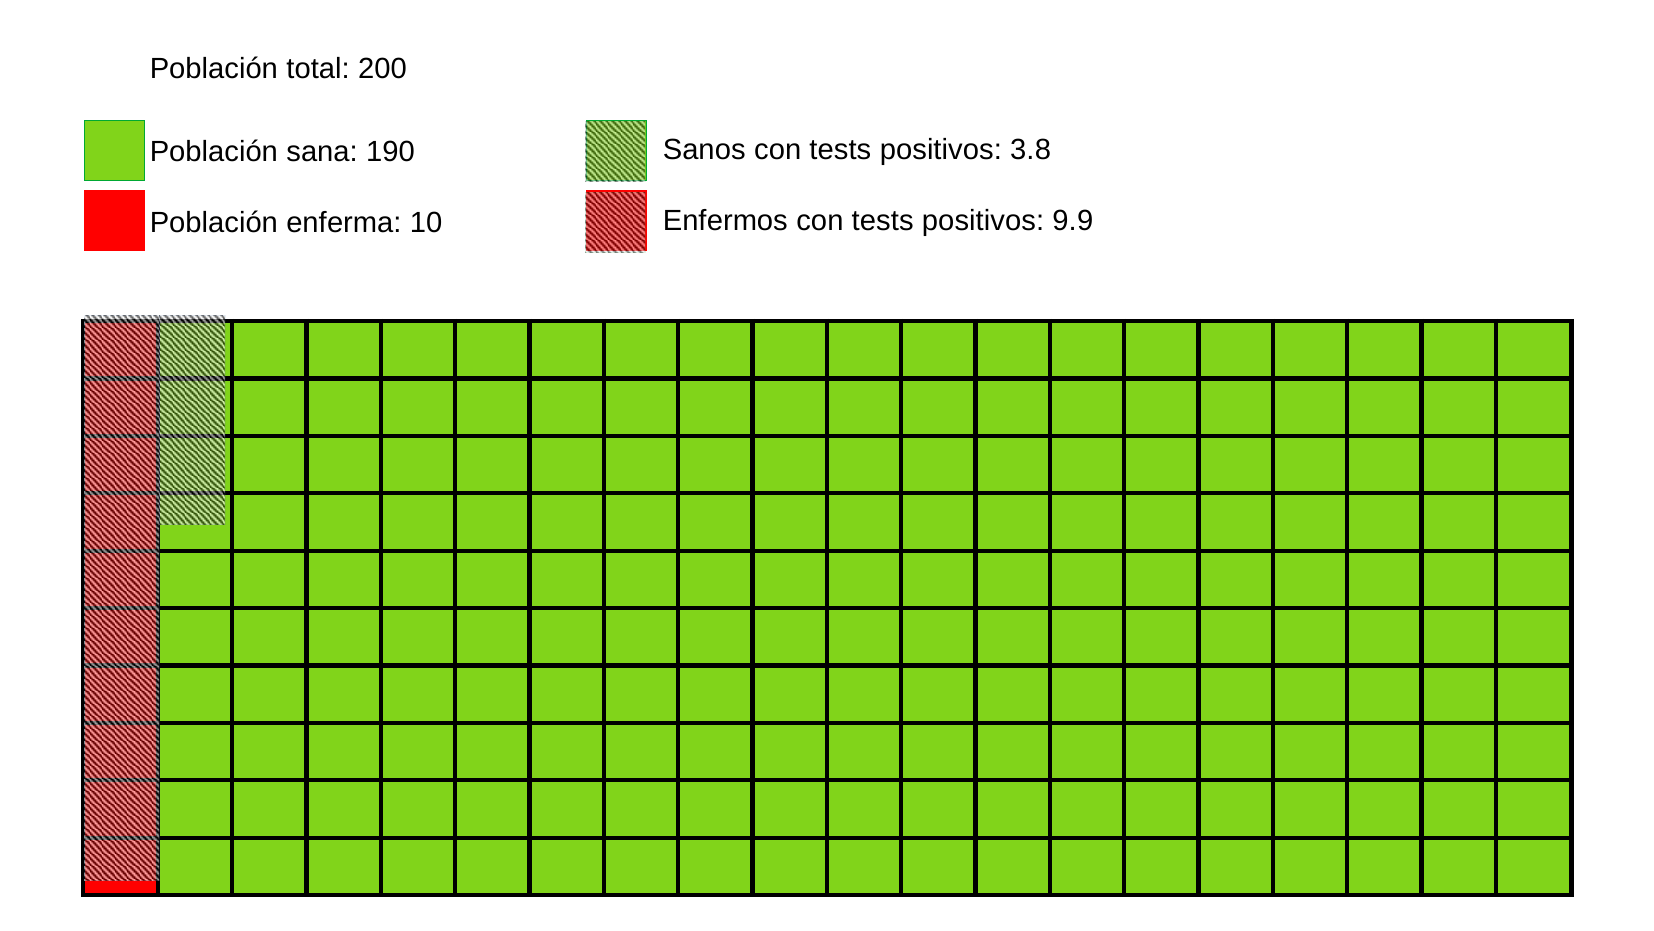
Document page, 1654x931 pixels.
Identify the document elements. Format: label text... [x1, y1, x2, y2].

table_header [309, 323, 379, 376]
table_cell [755, 610, 825, 663]
table_cell [1349, 782, 1419, 836]
table_cell [680, 782, 750, 836]
table_cell [1349, 668, 1419, 721]
table_cell [1201, 495, 1271, 549]
table_cell [309, 438, 379, 491]
table_cell [978, 495, 1048, 549]
table_cell [532, 725, 602, 778]
table_cell [1498, 782, 1569, 836]
table_cell [234, 782, 304, 836]
table_cell [457, 438, 527, 491]
table_header [755, 323, 825, 376]
table_cell [680, 438, 750, 491]
table_cell [1424, 553, 1494, 606]
table_cell [755, 782, 825, 836]
table_header [1201, 323, 1271, 376]
table_cell [234, 725, 304, 778]
table_cell [1275, 725, 1345, 778]
table_header [829, 323, 899, 376]
table_cell [1424, 610, 1494, 663]
table_cell [680, 610, 750, 663]
table_cell [1498, 610, 1569, 663]
table_cell [234, 381, 304, 434]
table_cell [829, 495, 899, 549]
table_cell [903, 610, 973, 663]
table_cell [532, 840, 602, 893]
table_cell [1052, 725, 1122, 778]
table_cell [1349, 495, 1419, 549]
table_cell [383, 610, 453, 663]
table_cell [1126, 438, 1196, 491]
table_cell [1201, 668, 1271, 721]
table_cell [1201, 438, 1271, 491]
table_cell [1349, 610, 1419, 663]
table_cell [755, 495, 825, 549]
table_cell [532, 495, 602, 549]
table_cell [829, 840, 899, 893]
table_cell [606, 381, 676, 434]
table_cell [606, 438, 676, 491]
table_cell [829, 438, 899, 491]
table_cell [978, 553, 1048, 606]
table_cell [903, 725, 973, 778]
table_cell [309, 725, 379, 778]
text_box Población sana: 190 [135, 127, 585, 176]
table_cell [226, 438, 230, 491]
table_cell [606, 725, 676, 778]
table_cell [680, 495, 750, 549]
table_cell [457, 495, 527, 549]
table_cell [606, 782, 676, 836]
table_header [234, 323, 304, 376]
table_header [1498, 323, 1569, 376]
table_header [457, 323, 527, 376]
table_cell [383, 495, 453, 549]
table_cell [1052, 438, 1122, 491]
table_cell [1424, 782, 1494, 836]
table_header [383, 323, 453, 376]
table_cell [383, 840, 453, 893]
table_cell [1126, 725, 1196, 778]
table_cell [1498, 381, 1569, 434]
table_cell [1201, 782, 1271, 836]
table_cell [532, 668, 602, 721]
table_header [1052, 323, 1122, 376]
table_cell [532, 381, 602, 434]
table_cell [160, 553, 230, 606]
table_header [226, 323, 230, 376]
table_cell [829, 610, 899, 663]
table_cell [680, 668, 750, 721]
table_cell [978, 782, 1048, 836]
table_cell [829, 553, 899, 606]
table_cell [1498, 438, 1569, 491]
table_cell [160, 782, 230, 836]
table_cell [1498, 495, 1569, 549]
table_cell [903, 438, 973, 491]
table_cell [1424, 725, 1494, 778]
table_cell [606, 495, 676, 549]
table_cell [234, 840, 304, 893]
text_box [585, 120, 647, 182]
table_cell [160, 840, 230, 893]
table_cell [1275, 782, 1345, 836]
table_cell [1126, 381, 1196, 434]
table_cell [532, 610, 602, 663]
table_cell [606, 610, 676, 663]
table_header [1424, 323, 1494, 376]
table_cell [1275, 610, 1345, 663]
table_cell [1201, 840, 1271, 893]
table_cell [457, 553, 527, 606]
table_cell [1498, 553, 1569, 606]
table_cell [457, 610, 527, 663]
table_cell [1126, 782, 1196, 836]
table_cell [680, 725, 750, 778]
table_cell [1424, 668, 1494, 721]
table_cell [755, 553, 825, 606]
table_cell [1201, 725, 1271, 778]
table_cell [309, 495, 379, 549]
table_cell [1201, 610, 1271, 663]
table_cell [1126, 668, 1196, 721]
table_cell [1349, 553, 1419, 606]
table_cell [383, 381, 453, 434]
table_cell [1052, 553, 1122, 606]
table_cell [1126, 553, 1196, 606]
table_cell [309, 840, 379, 893]
table_cell [1275, 381, 1345, 434]
table_cell [234, 668, 304, 721]
table_cell [383, 668, 453, 721]
table_cell [85, 881, 156, 893]
table_header [978, 323, 1048, 376]
table_header [606, 323, 676, 376]
table_cell [829, 381, 899, 434]
table_cell [309, 782, 379, 836]
table_cell [1052, 495, 1122, 549]
table_cell [309, 381, 379, 434]
table_cell [309, 610, 379, 663]
table_cell [1498, 840, 1569, 893]
table_cell [680, 381, 750, 434]
table_cell [309, 553, 379, 606]
table_cell [978, 668, 1048, 721]
table_cell [1275, 438, 1345, 491]
table_cell [457, 782, 527, 836]
table_cell [1201, 381, 1271, 434]
table_cell [160, 668, 230, 721]
table_cell [1424, 438, 1494, 491]
table_cell [457, 668, 527, 721]
text_box Población enferma: 10 [135, 198, 585, 247]
table_cell [383, 725, 453, 778]
table_cell [1126, 495, 1196, 549]
table_header [532, 323, 602, 376]
table_cell [532, 438, 602, 491]
table_cell [978, 610, 1048, 663]
table_cell [1052, 840, 1122, 893]
table_cell [532, 553, 602, 606]
text_box [84, 190, 145, 251]
table_cell [829, 782, 899, 836]
table_header [903, 323, 973, 376]
table_cell [978, 381, 1048, 434]
table_header [1275, 323, 1345, 376]
table_cell [457, 840, 527, 893]
table_cell [383, 782, 453, 836]
table_cell [1126, 610, 1196, 663]
table_cell [1424, 840, 1494, 893]
table_cell [1126, 840, 1196, 893]
table_cell [532, 782, 602, 836]
table_cell [1498, 725, 1569, 778]
table_cell [1424, 495, 1494, 549]
table_header [1126, 323, 1196, 376]
table_cell [1201, 553, 1271, 606]
table_cell [226, 381, 230, 434]
table_header [680, 323, 750, 376]
table_cell [978, 725, 1048, 778]
text_box Población total: 200 [135, 45, 646, 93]
table_cell [755, 381, 825, 434]
table_cell [1052, 381, 1122, 434]
table_cell [1498, 668, 1569, 721]
table_cell [160, 495, 230, 549]
table_cell [903, 782, 973, 836]
table_cell [1275, 553, 1345, 606]
table_cell [1052, 782, 1122, 836]
table_cell [755, 438, 825, 491]
table_cell [755, 840, 825, 893]
table_cell [457, 381, 527, 434]
table_cell [234, 495, 304, 549]
table_cell [309, 668, 379, 721]
text_box Enfermos con tests positivos: 9.9 [648, 196, 1159, 245]
table_cell [1349, 840, 1419, 893]
table_cell [680, 553, 750, 606]
table_cell [903, 840, 973, 893]
text_box Sanos con tests positivos: 3.8 [648, 125, 1159, 174]
table_cell [755, 725, 825, 778]
table_header [1349, 323, 1419, 376]
table_cell [1275, 840, 1345, 893]
table_cell [829, 668, 899, 721]
table_cell [234, 553, 304, 606]
table_cell [903, 381, 973, 434]
table_cell [1052, 668, 1122, 721]
table_cell [383, 438, 453, 491]
table_cell [457, 725, 527, 778]
table_cell [606, 840, 676, 893]
table_cell [978, 438, 1048, 491]
table_cell [234, 610, 304, 663]
table_cell [755, 668, 825, 721]
table_cell [978, 840, 1048, 893]
table_cell [1275, 495, 1345, 549]
table_cell [606, 553, 676, 606]
table_cell [680, 840, 750, 893]
table_cell [160, 725, 230, 778]
table_cell [383, 553, 453, 606]
table_cell [1349, 381, 1419, 434]
text_box [84, 120, 145, 181]
table_cell [234, 438, 304, 491]
text_box [84, 315, 226, 881]
table_cell [606, 668, 676, 721]
table_cell [903, 668, 973, 721]
table_cell [160, 610, 230, 663]
table_cell [903, 553, 973, 606]
table_cell [1349, 438, 1419, 491]
table_cell [1052, 610, 1122, 663]
text_box [585, 190, 647, 253]
table_cell [1275, 668, 1345, 721]
table_cell [1349, 725, 1419, 778]
table_cell [829, 725, 899, 778]
table_cell [1424, 381, 1494, 434]
table_cell [903, 495, 973, 549]
